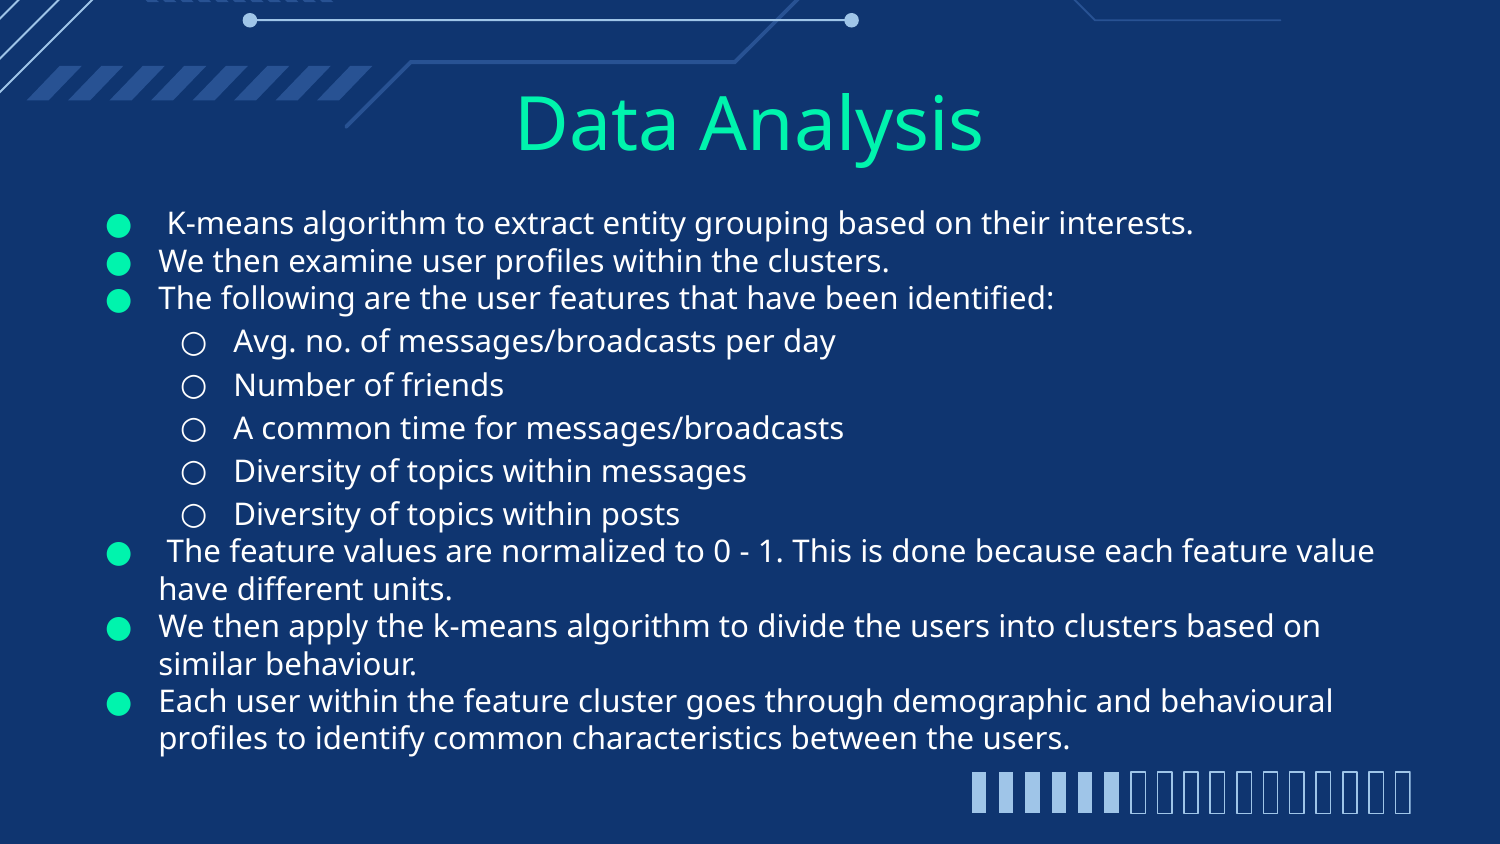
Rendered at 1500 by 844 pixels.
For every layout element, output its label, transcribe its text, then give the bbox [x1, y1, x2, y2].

title Data Analysis [118, 75, 1382, 156]
list K-means algorithm to extract entity grouping based on their interests. We then examine user profiles within the clusters. The following are the user features that have been identified: Avg. no. of messages/broadcasts per day Number of friends A common time for messages/broadcasts Diversity of topics within messages Diversity of topics within posts The feature values are normalized to 0 - 1. This is done because each feature value have different units. We then apply the k-means algorithm to divide the users into clusters based on similar behaviour. Each user within the feature cluster goes through demographic and behavioural profiles to identify common characteristics between the users. [83, 203, 1417, 750]
